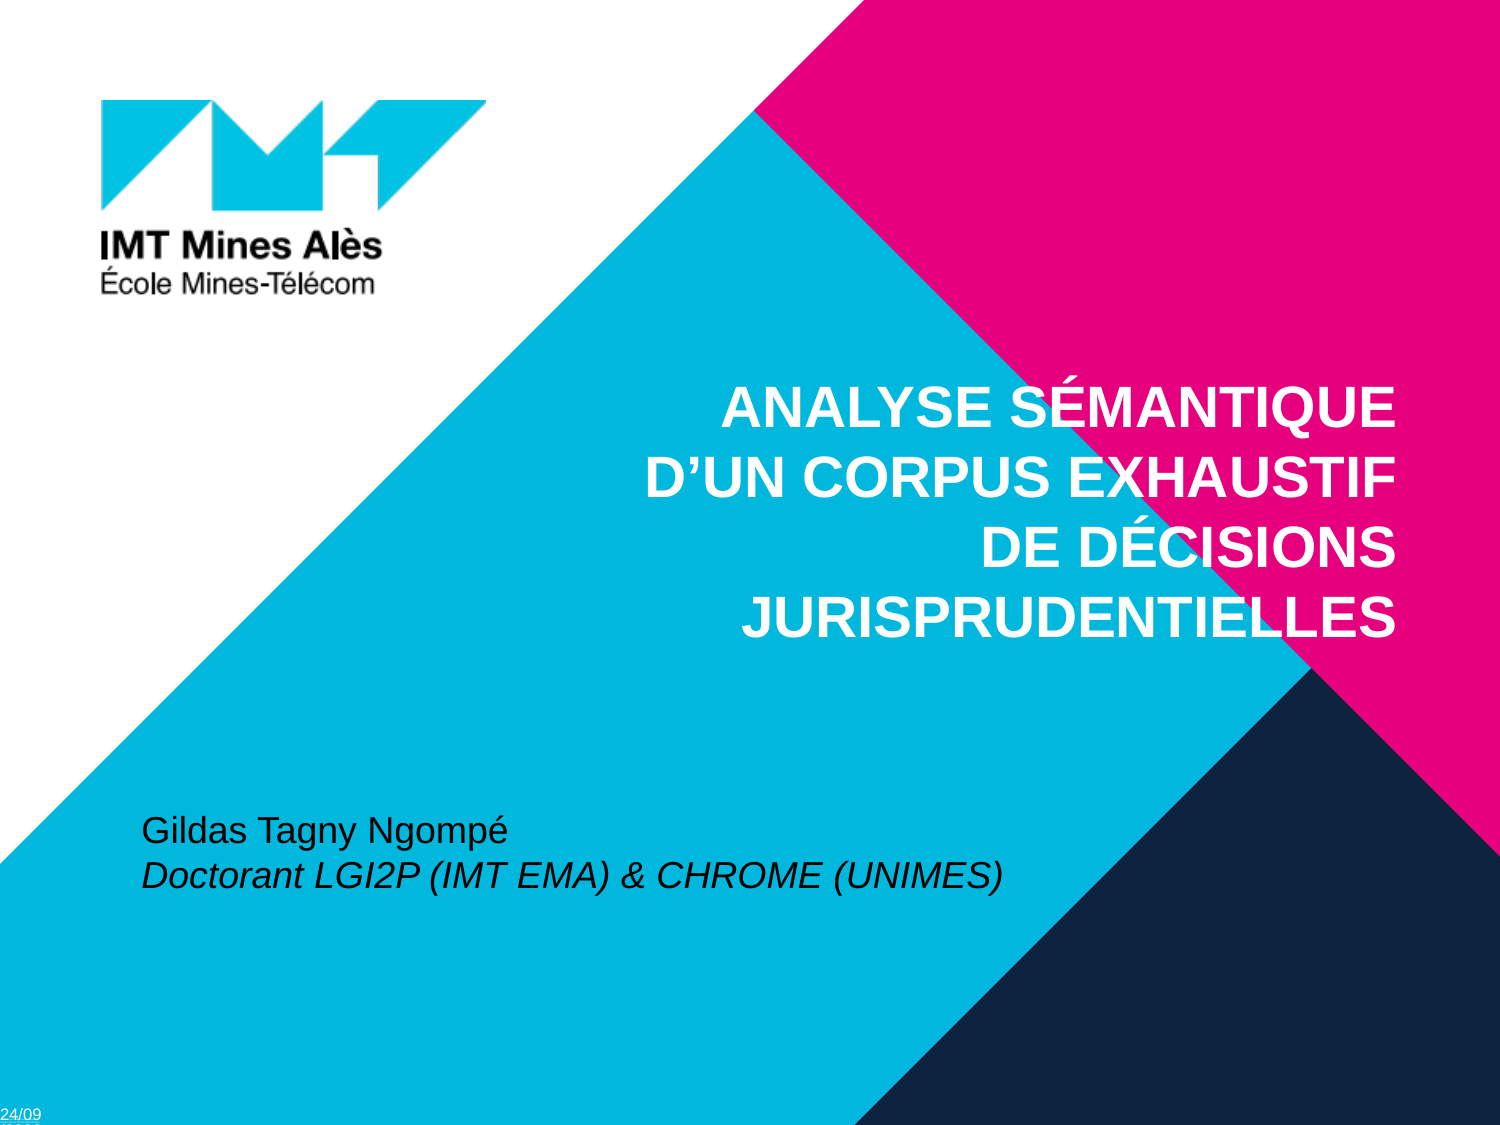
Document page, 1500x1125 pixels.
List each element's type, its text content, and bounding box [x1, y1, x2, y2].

text_box Gildas Tagny Ngompé Doctorant LGI2P (IMT EMA) & CHROME (UNIMES) [126, 798, 1020, 904]
list Analyse sémantique d’un corpus Exhaustif de décisions jurisprudentielles [525, 338, 1398, 681]
